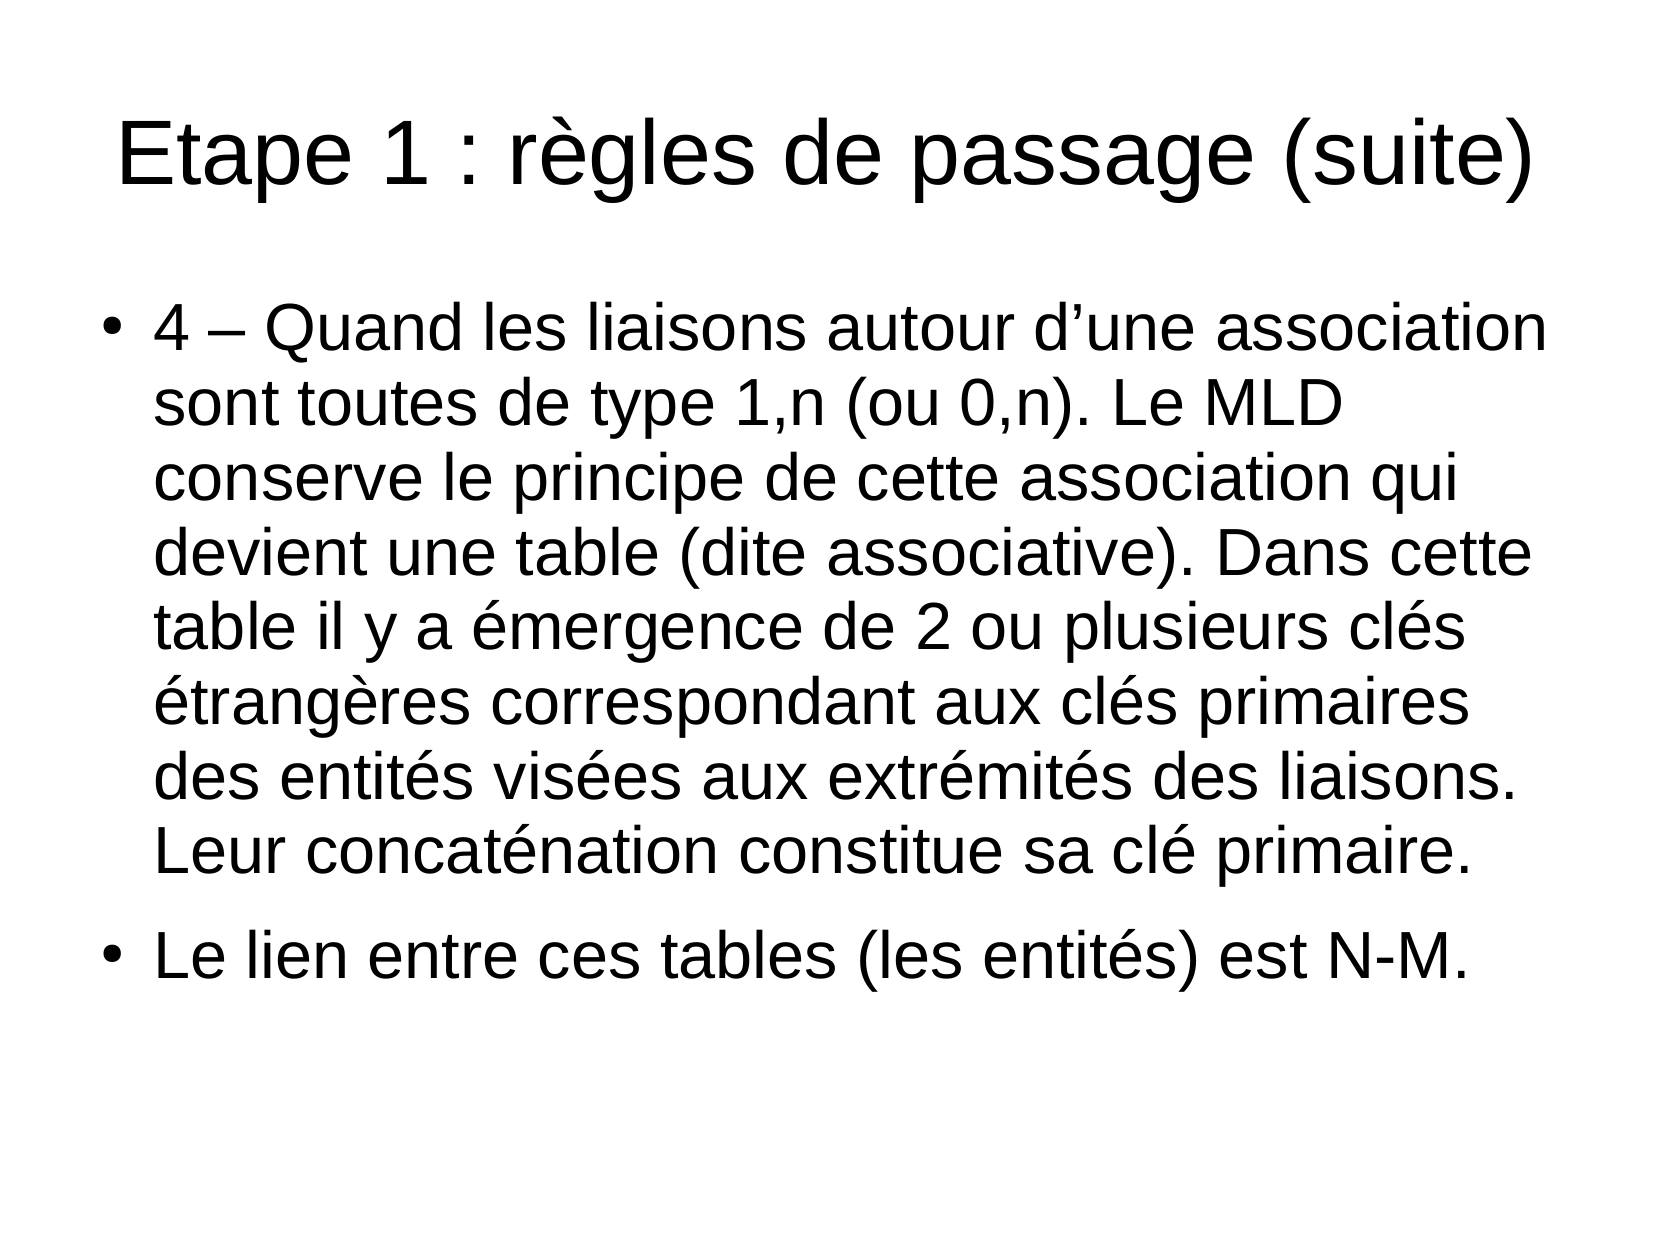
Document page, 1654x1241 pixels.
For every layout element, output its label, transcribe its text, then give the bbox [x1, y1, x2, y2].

title Etape 1 : règles de passage (suite) [82, 49, 1571, 257]
list 4 – Quand les liaisons autour d’une association sont toutes de type 1,n (ou 0,n). Le MLD conserve le principe de cette association qui devient une table (dite associative). Dans cette table il y a émergence de 2 ou plusieurs clés étrangères correspondant aux clés primaires des entités visées aux extrémités des liaisons. Leur concaténation constitue sa clé primaire. Le lien entre ces tables (les entités) est N-M. [82, 290, 1571, 1010]
